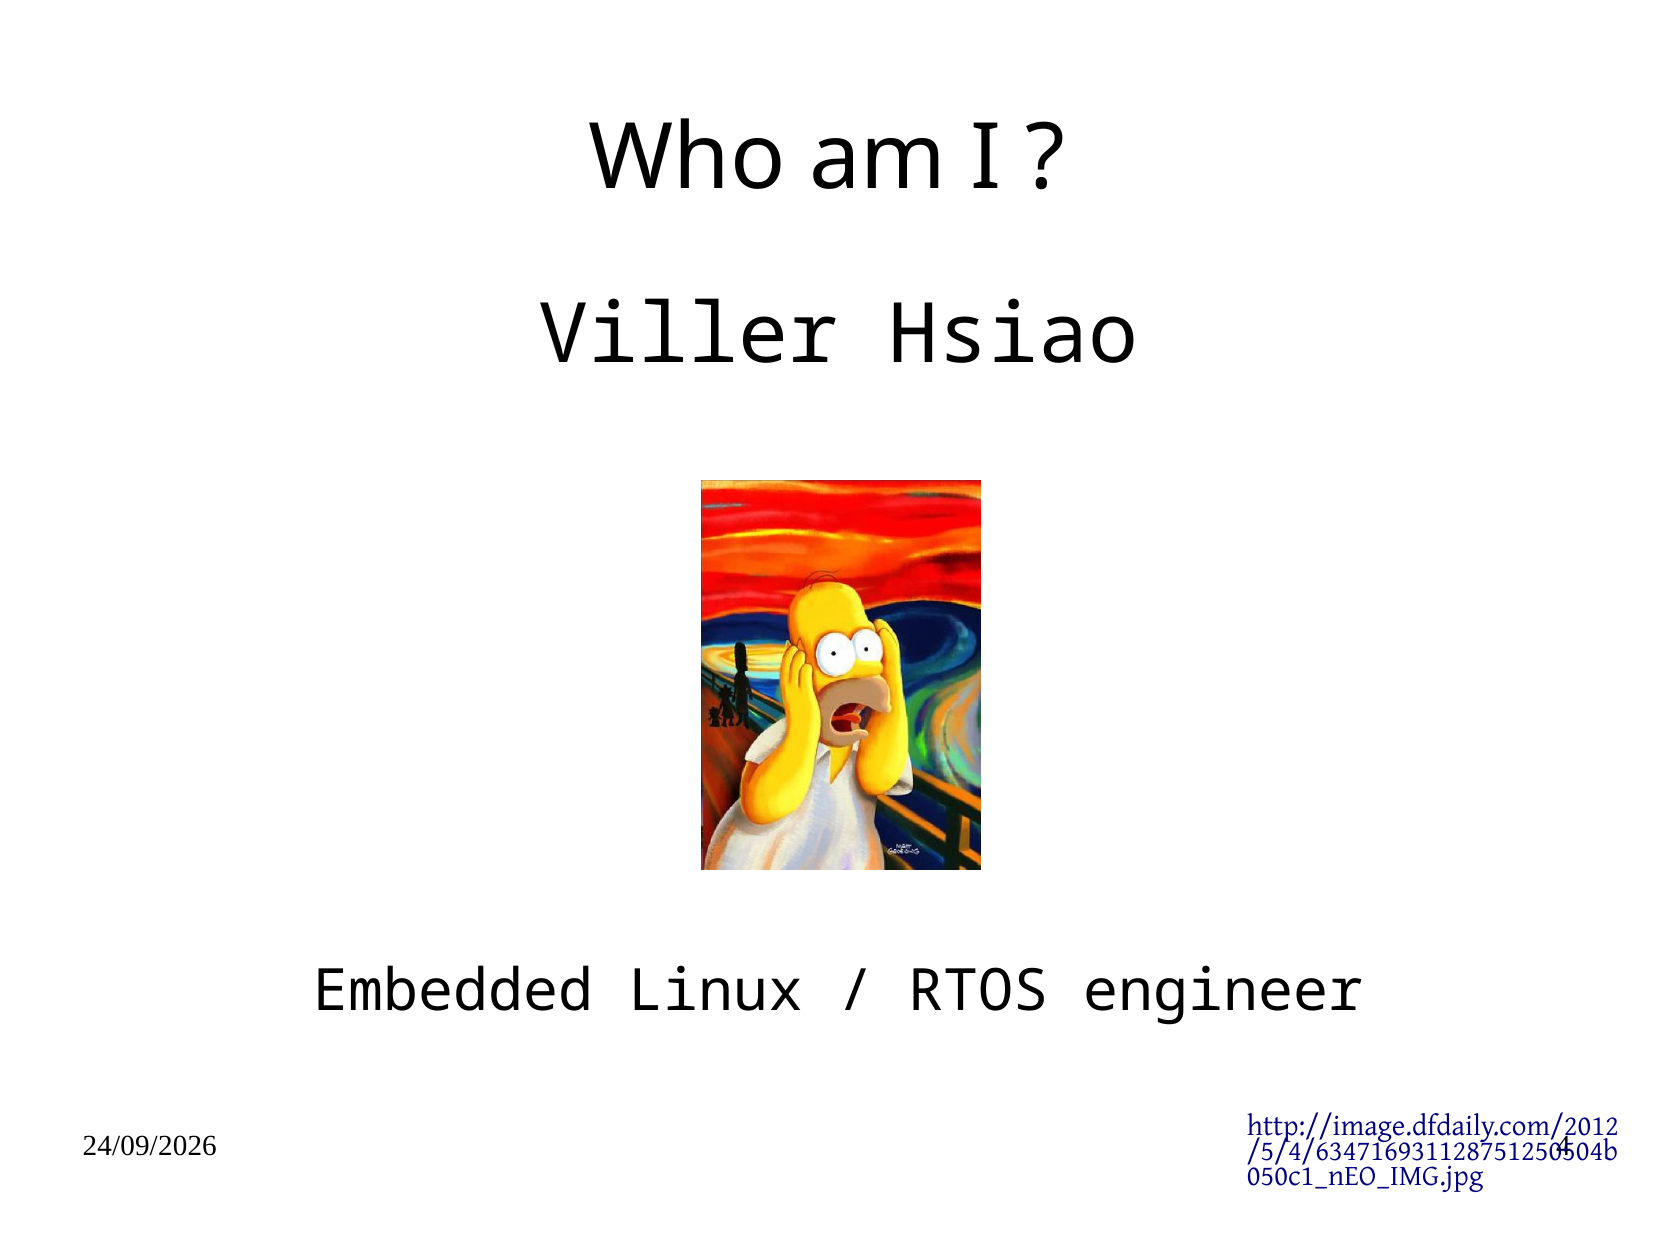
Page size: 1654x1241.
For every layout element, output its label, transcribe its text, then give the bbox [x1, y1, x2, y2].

subtitle Viller Hsiao Embedded Linux / RTOS engineer [94, 301, 1583, 1144]
title Who am I ? [82, 49, 1571, 257]
picture [701, 480, 981, 871]
text_box http://image.dfdaily.com/2012/5/4/634716931128751250504b050c1_nEO_IMG.jpg [1246, 1095, 1636, 1160]
